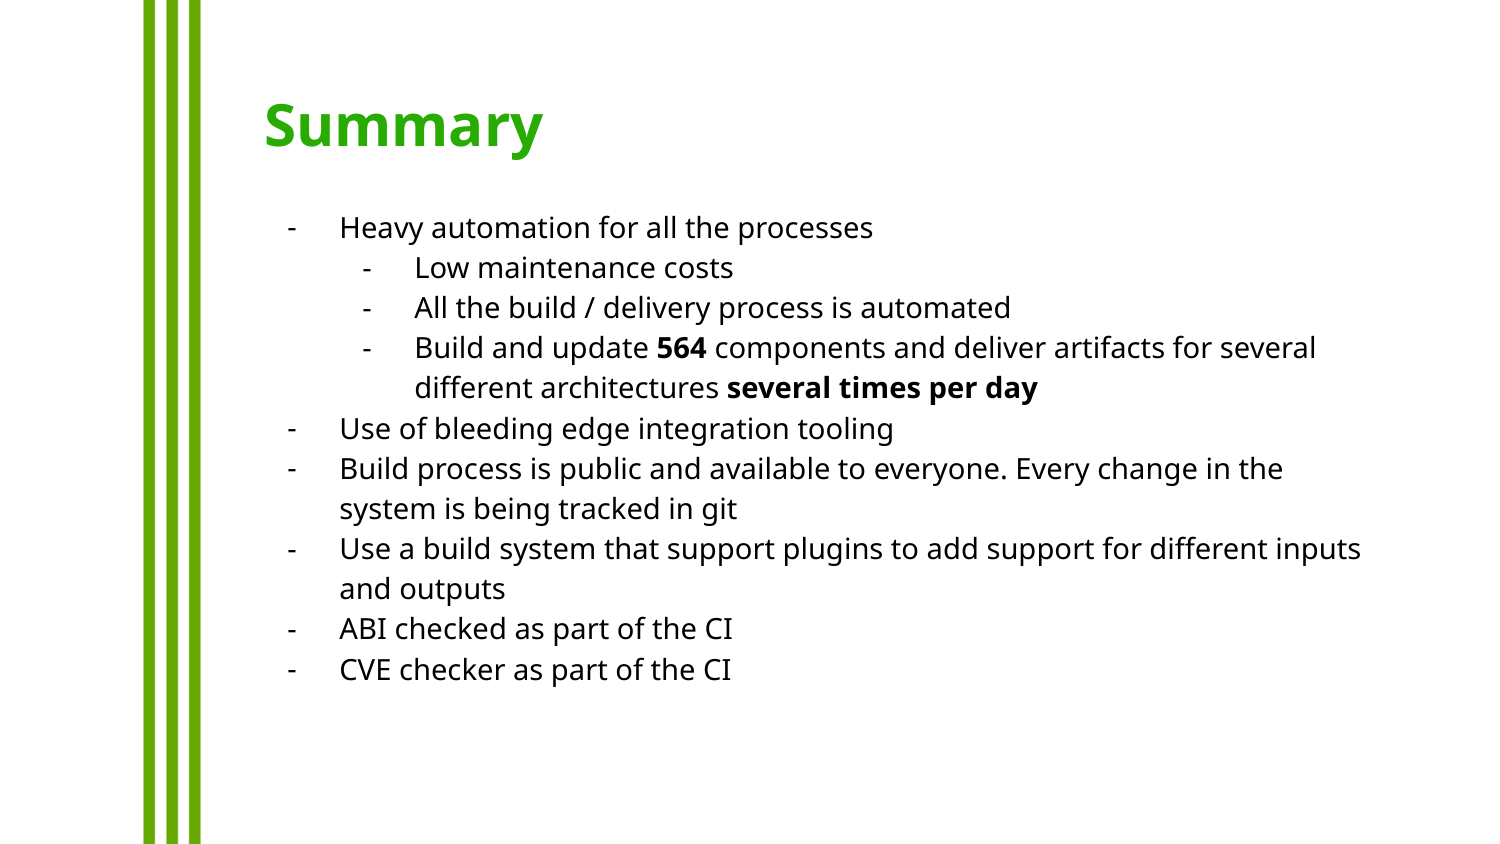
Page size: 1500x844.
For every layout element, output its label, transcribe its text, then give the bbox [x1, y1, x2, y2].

picture [0, 0, 532, 844]
list Heavy automation for all the processes Low maintenance costs All the build / delivery process is automated Build and update 564 components and deliver artifacts for several different architectures several times per day Use of bleeding edge integration tooling Build process is public and available to everyone. Every change in the system is being tracked in git Use a build system that support plugins to add support for different inputs and outputs ABI checked as part of the CI CVE checker as part of the CI [249, 189, 1390, 750]
title Summary [249, 72, 1390, 189]
